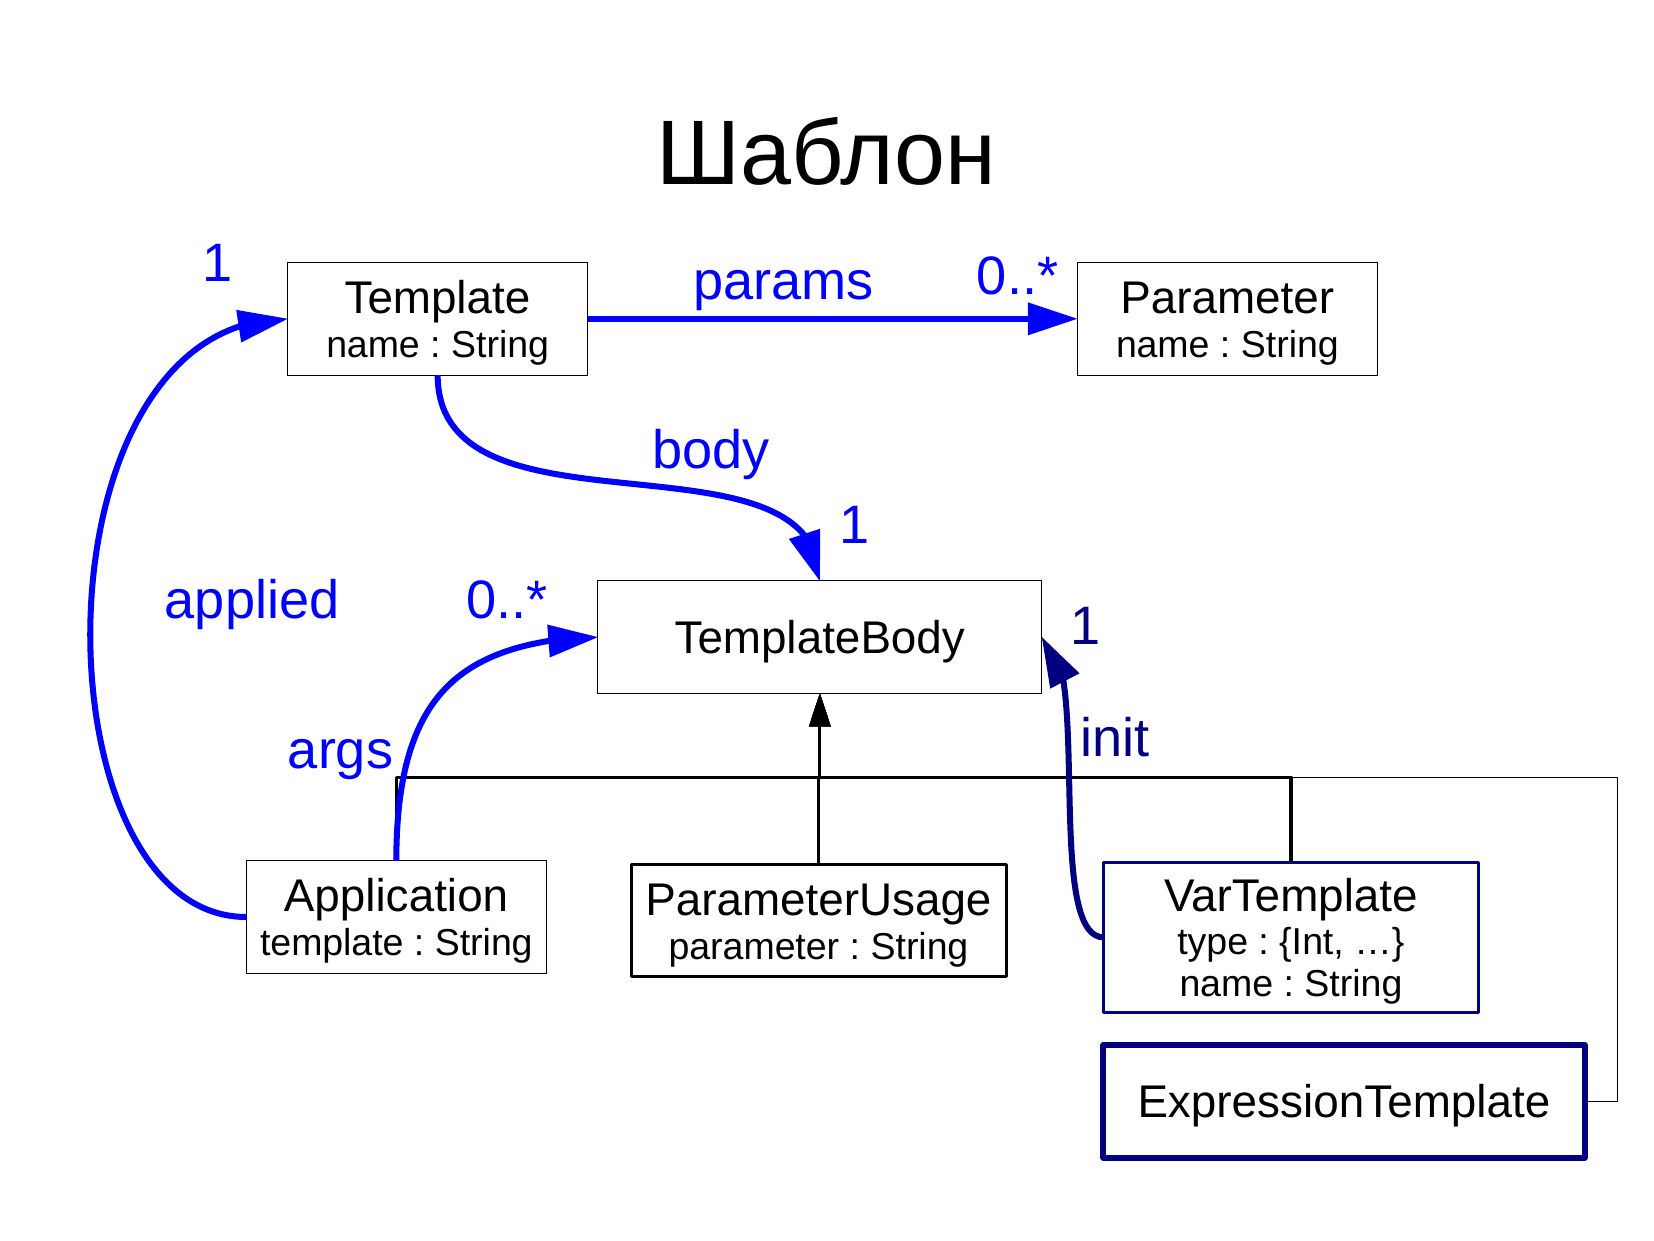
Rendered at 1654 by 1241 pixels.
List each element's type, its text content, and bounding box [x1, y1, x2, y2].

text_box init [1065, 700, 1169, 776]
text_box args [273, 712, 409, 788]
text_box VarTemplate type : {Int, …} name : String [1116, 862, 1479, 1013]
text_box Template name : String [287, 262, 588, 376]
text_box 0..* [962, 238, 1074, 314]
text_box 1 [825, 487, 885, 563]
text_box ExpressionTemplate [1116, 1045, 1585, 1158]
text_box applied [150, 562, 355, 638]
text_box Application template : String [246, 860, 547, 974]
text_box 0..* [451, 562, 563, 638]
text_box 1 [187, 225, 248, 301]
text_box params [678, 242, 890, 319]
text_box ParameterUsage parameter : String [631, 864, 1007, 977]
title Шаблон [82, 56, 1571, 250]
text_box TemplateBody [597, 580, 1042, 694]
text_box 1 [1055, 587, 1116, 1201]
text_box body [637, 412, 786, 488]
text_box Parameter name : String [1077, 262, 1378, 376]
